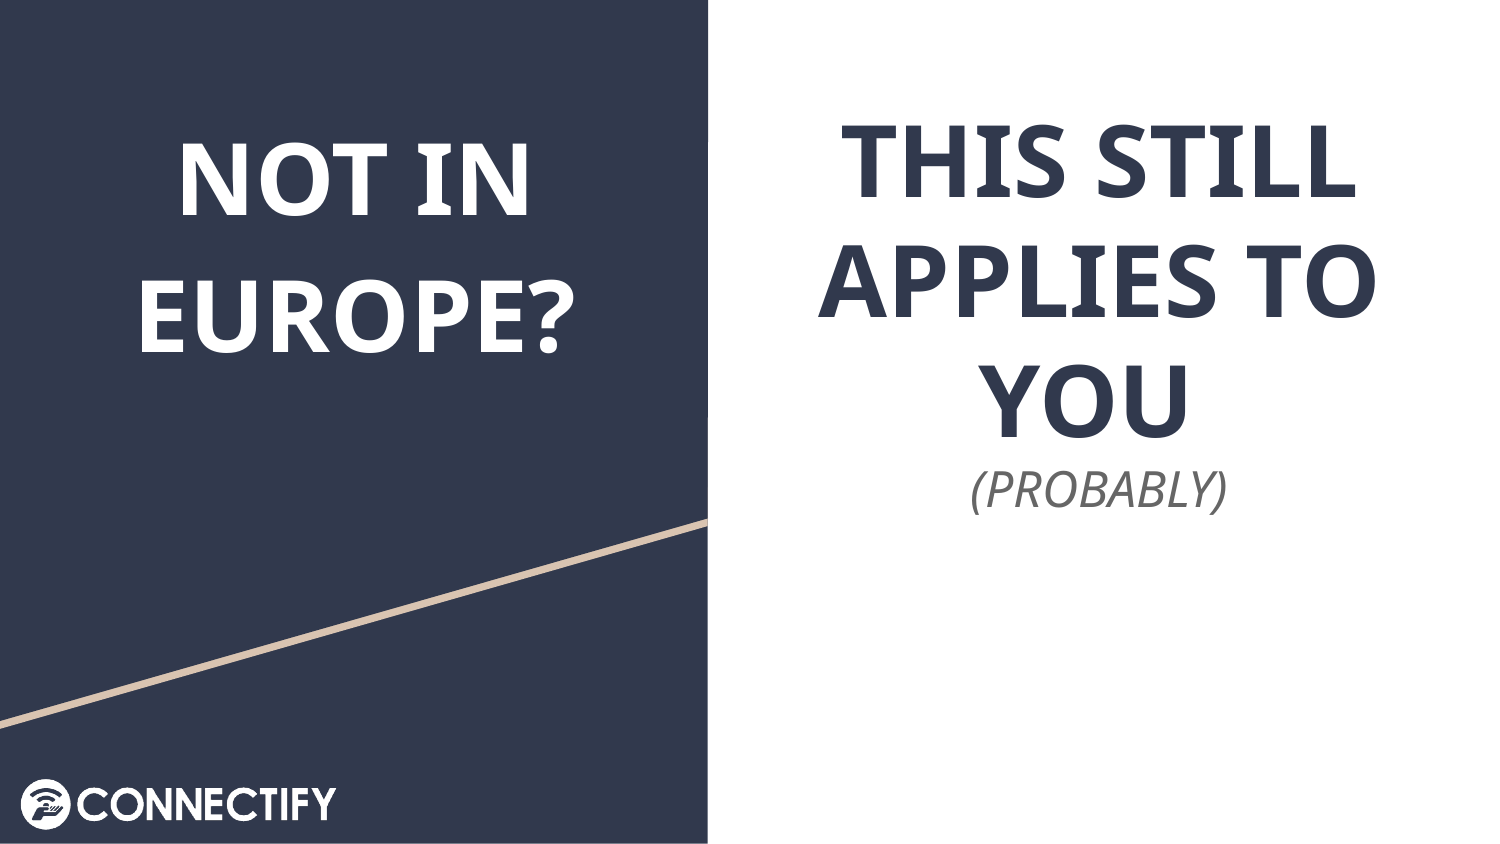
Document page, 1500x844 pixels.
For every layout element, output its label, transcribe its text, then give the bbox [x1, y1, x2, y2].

list THIS STILL APPLIES TO YOU (PROBABLY) [757, 82, 1442, 755]
title NOT IN EUROPE? [51, 82, 660, 494]
picture [13, 775, 344, 833]
